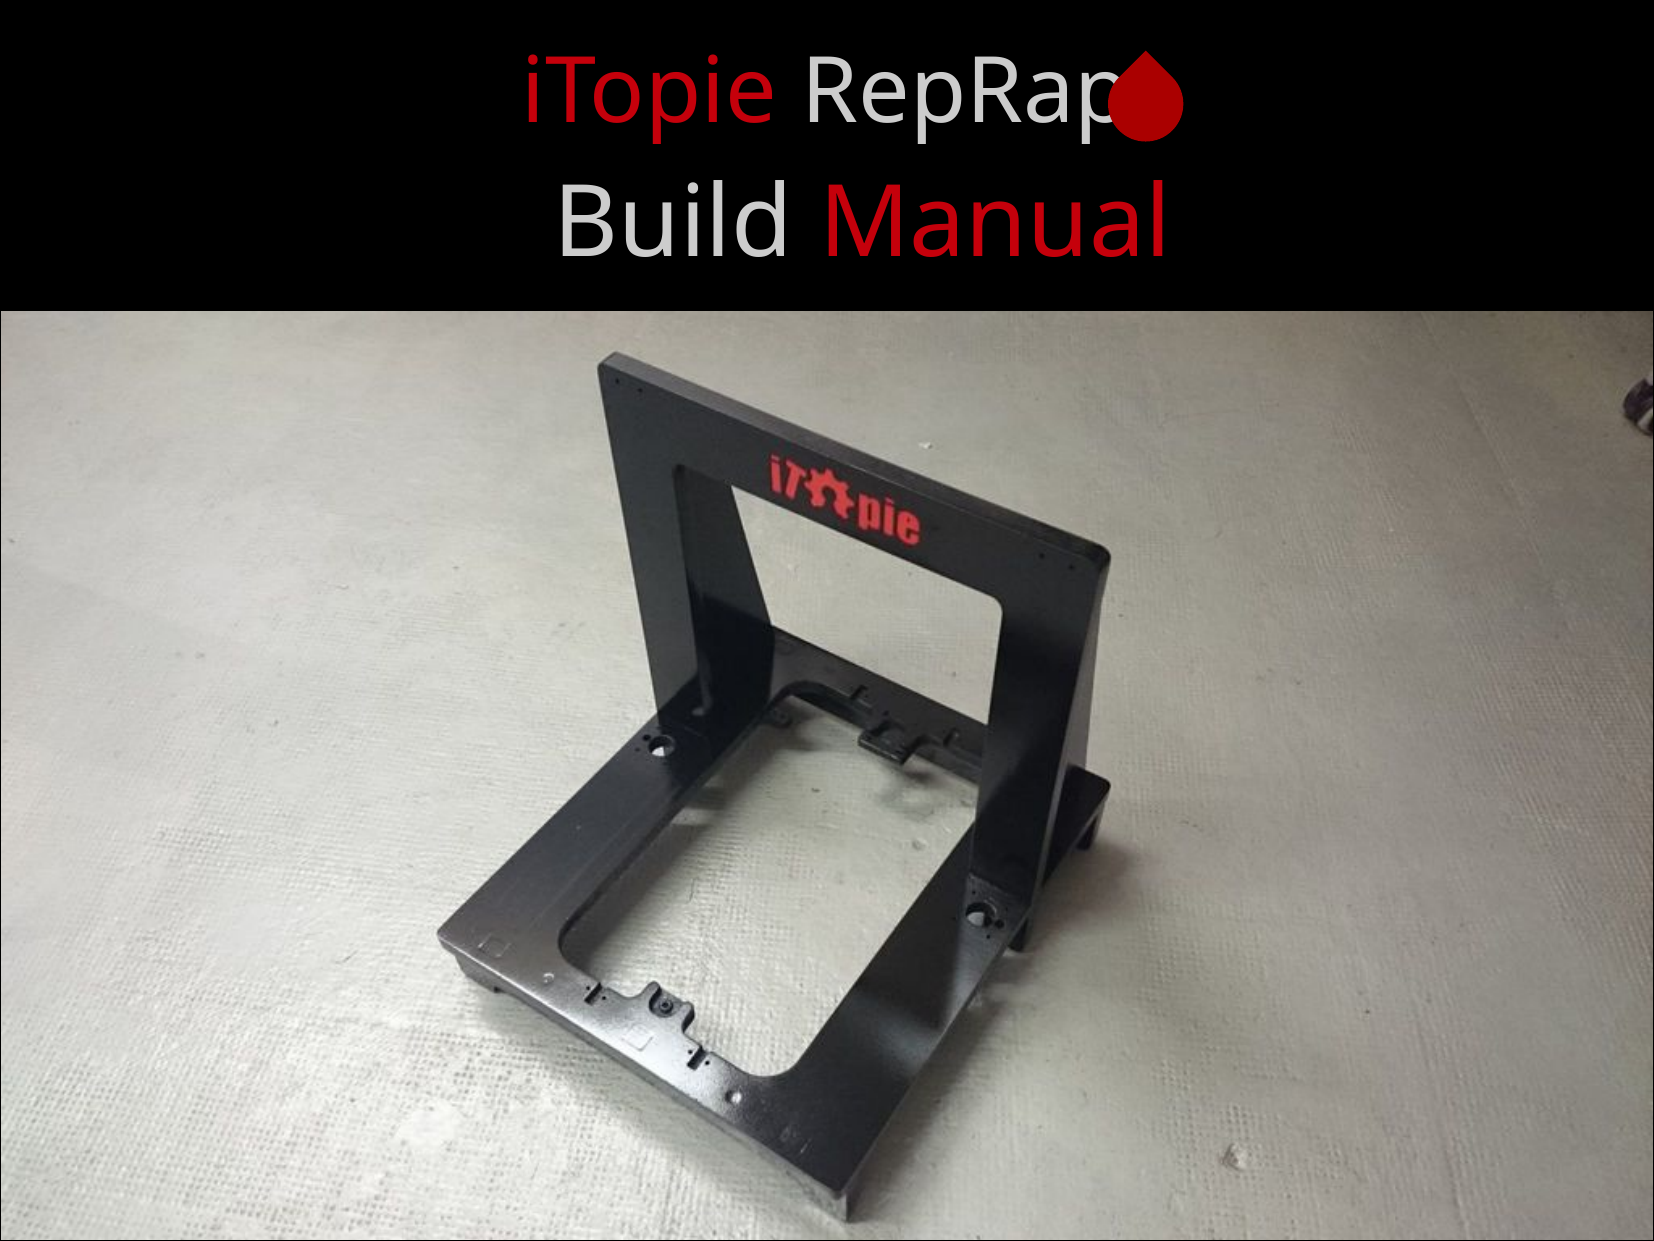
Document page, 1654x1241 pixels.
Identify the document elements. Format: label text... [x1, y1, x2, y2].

picture [1098, 23, 1193, 169]
picture [0, 311, 1654, 1241]
title iTopie RepRap Build Manual [0, 0, 1654, 311]
